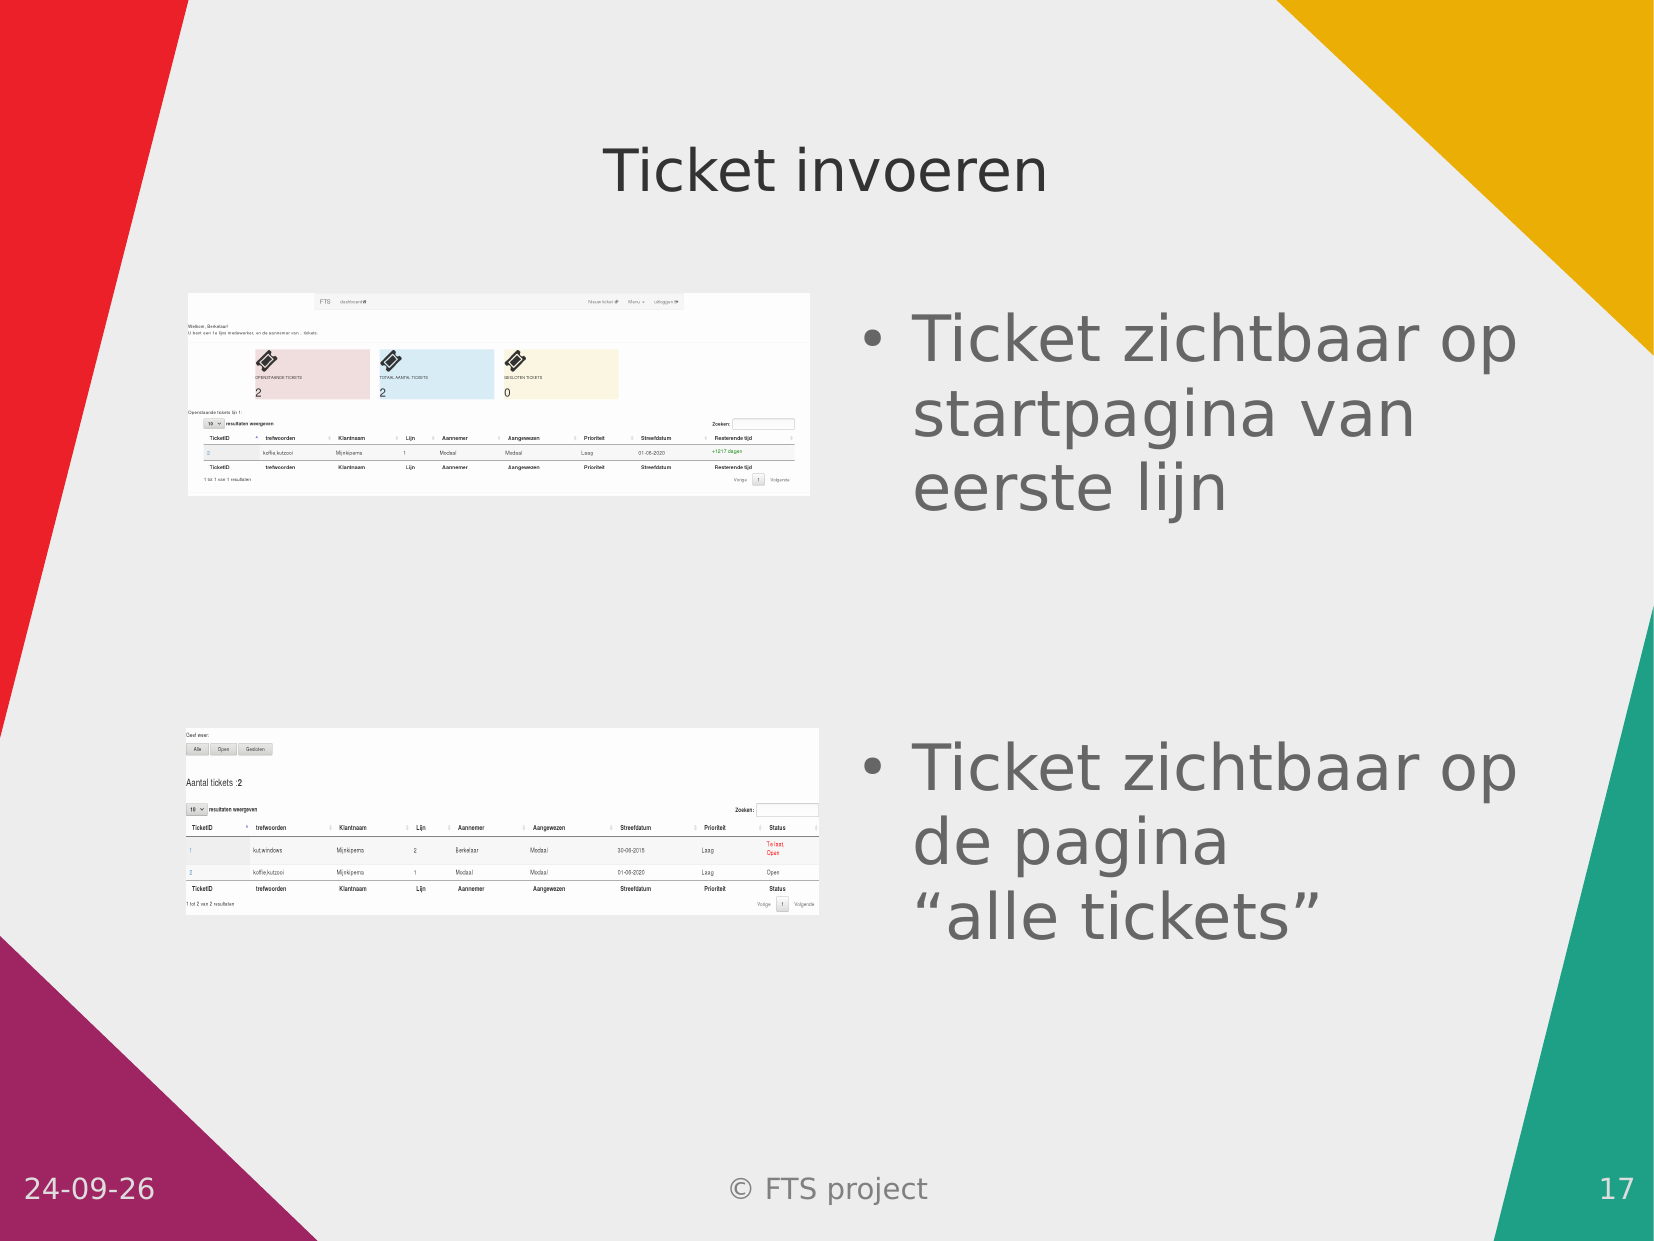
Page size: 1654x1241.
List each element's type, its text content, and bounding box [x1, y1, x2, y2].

title Ticket invoeren [114, 73, 1539, 270]
picture [188, 293, 810, 496]
picture [186, 728, 819, 915]
list Ticket zichtbaar op startpagina van eerste lijn Ticket zichtbaar op de pagina “alle tickets” [844, 301, 1540, 1033]
